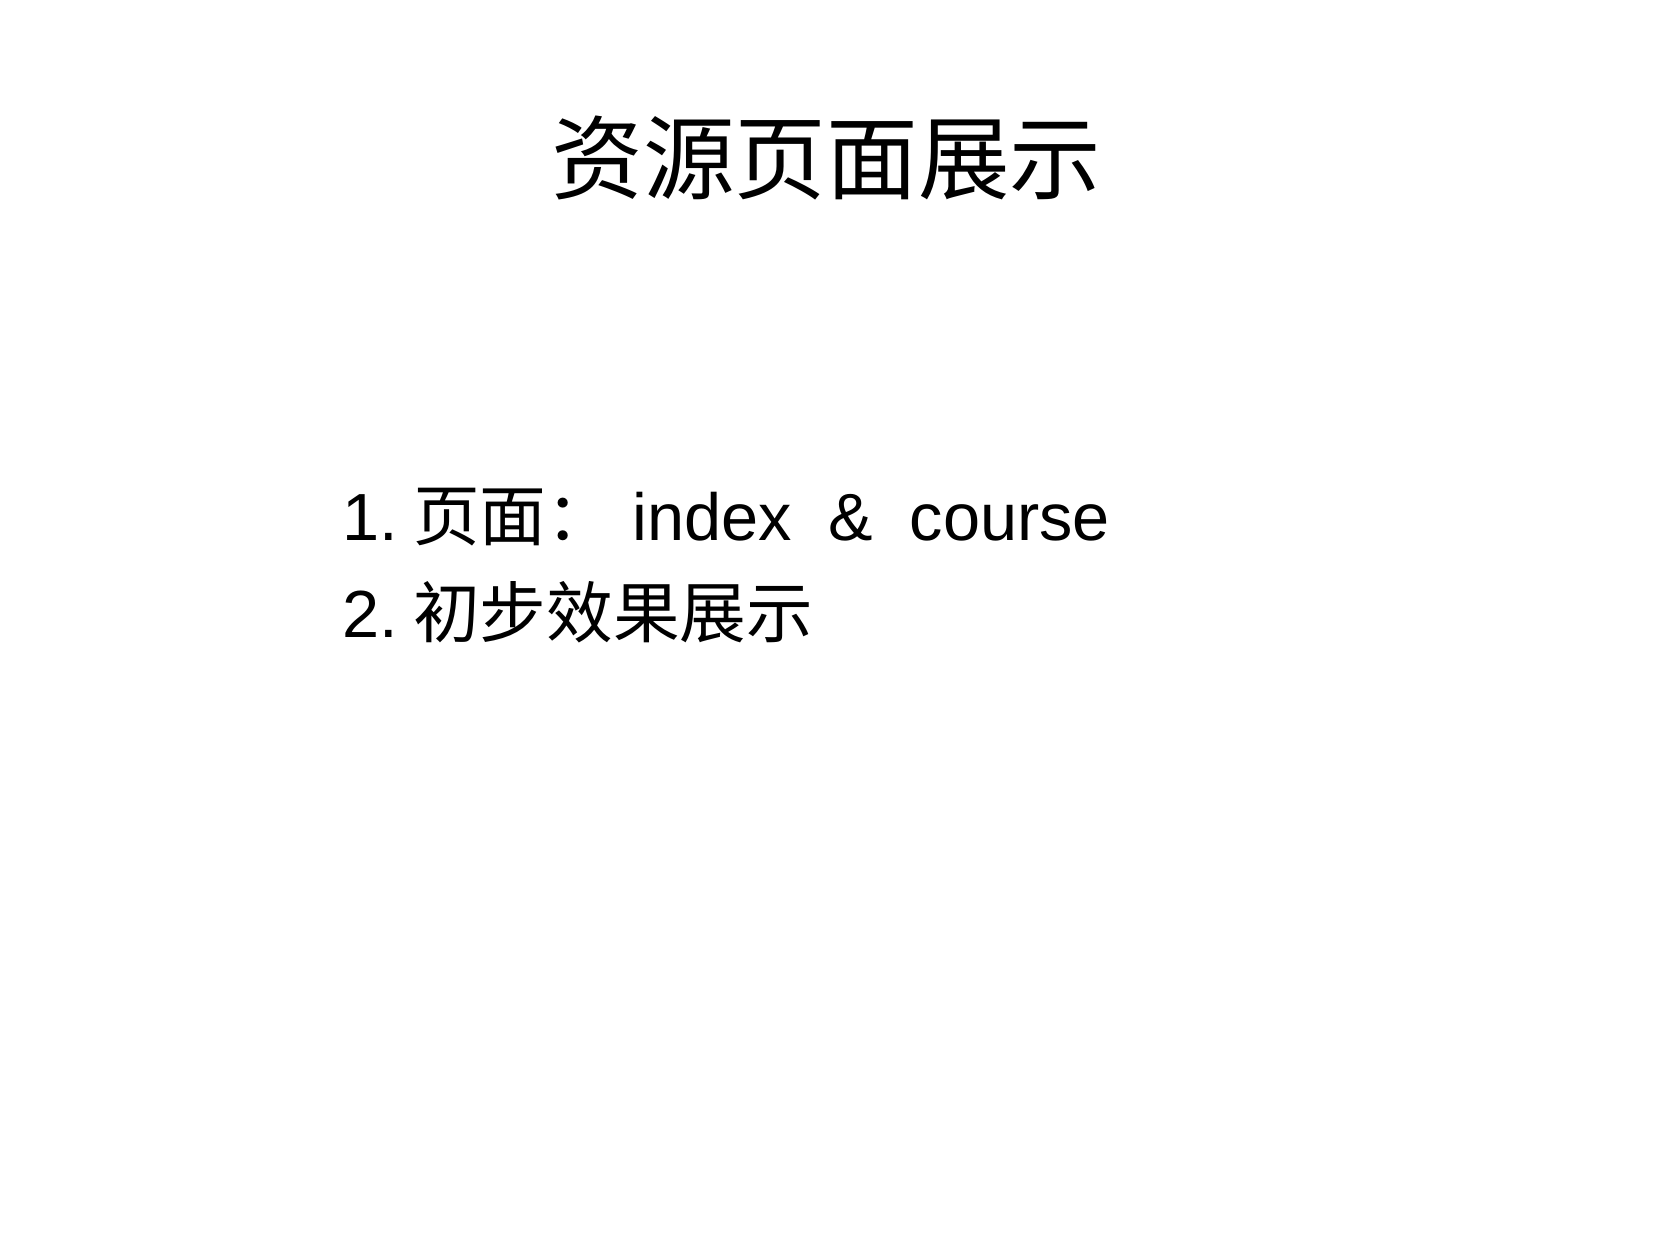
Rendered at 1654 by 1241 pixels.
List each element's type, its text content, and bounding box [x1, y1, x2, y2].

title 资源页面展示 [82, 49, 1571, 257]
subtitle 1.页面：index & course 2.初步效果展示 [342, 237, 1654, 957]
